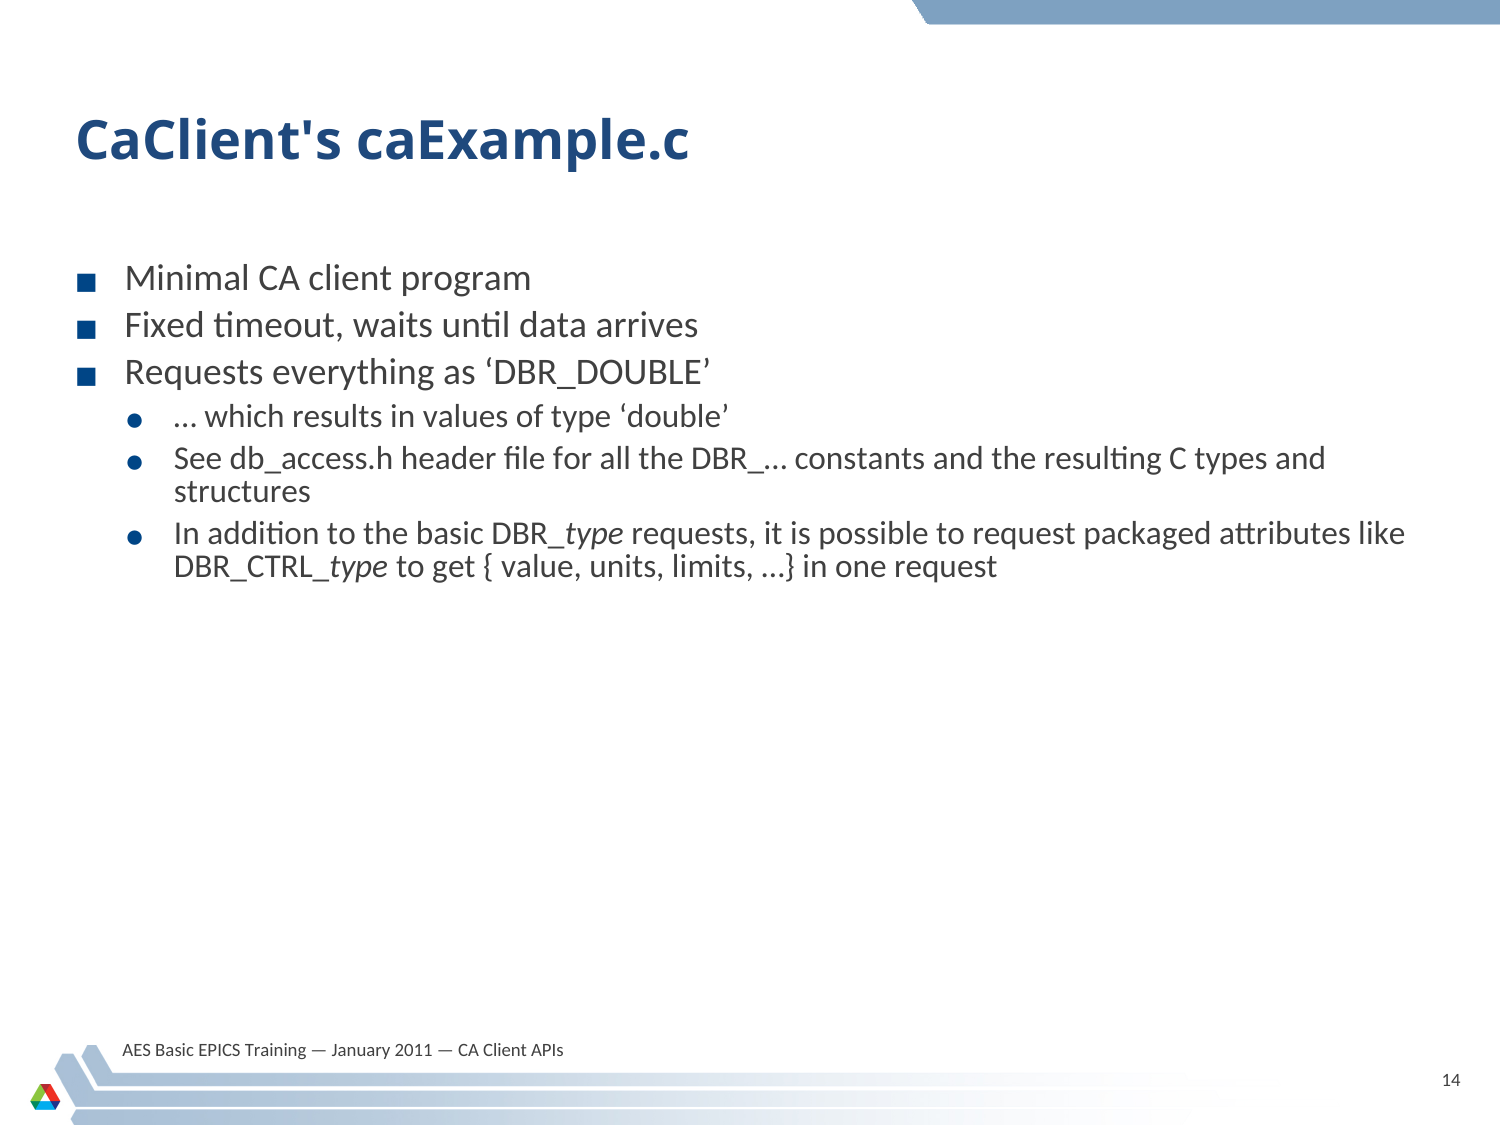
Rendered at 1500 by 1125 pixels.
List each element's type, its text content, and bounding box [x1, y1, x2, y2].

title CaClient's caExample.c [75, 107, 1426, 171]
list Minimal CA client program Fixed timeout, waits until data arrives Requests everything as ‘DBR_DOUBLE’ … which results in values of type ‘double’ See db_access.h header file for all the DBR_… constants and the resulting C types and structures In addition to the basic DBR_type requests, it is possible to request packaged attributes like DBR_CTRL_type to get { value, units, limits, …} in one request [75, 262, 1426, 668]
picture [0, 1037, 1500, 1125]
picture [0, 0, 1500, 26]
